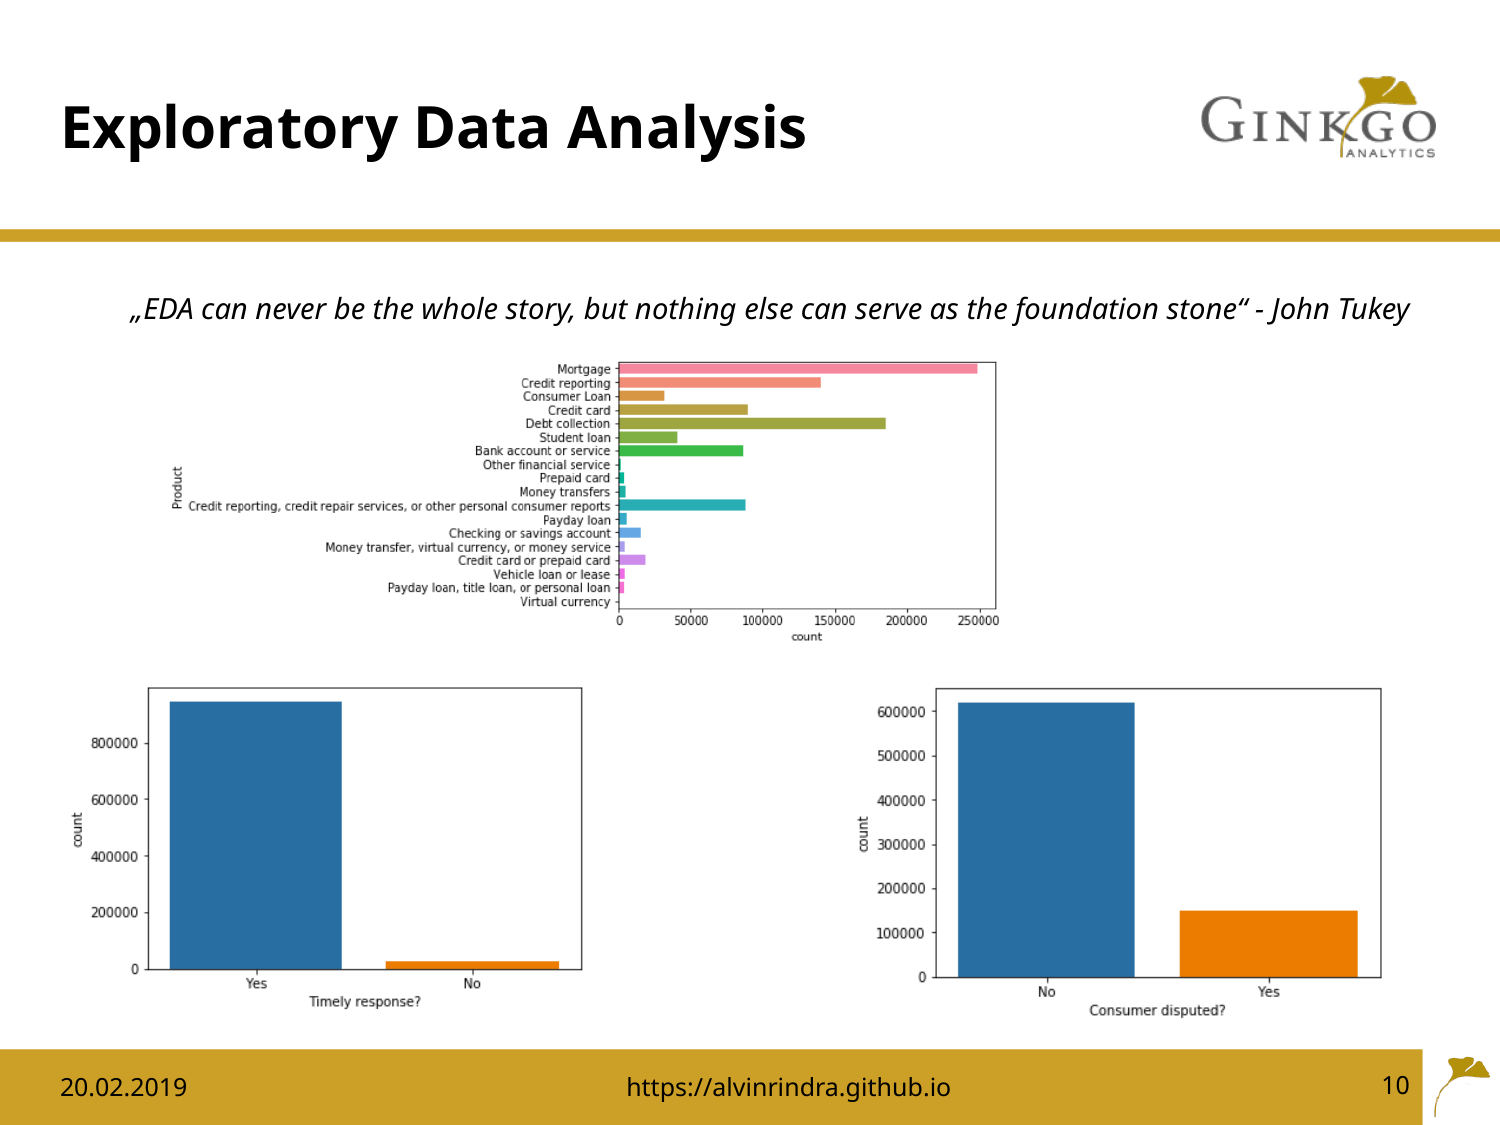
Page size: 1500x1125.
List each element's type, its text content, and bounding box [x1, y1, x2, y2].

text_box 20.02.2019 [60, 1056, 266, 1117]
list „EDA can never be the whole story, but nothing else can serve as the foundation stone“ - John Tukey [60, 289, 1425, 1081]
list Exploratory Data Analysis [60, 90, 1054, 274]
text_box <number> [1196, 1056, 1425, 1117]
text_box https://alvinrindra.github.io [266, 1056, 993, 1117]
picture [0, 0, 1500, 1125]
